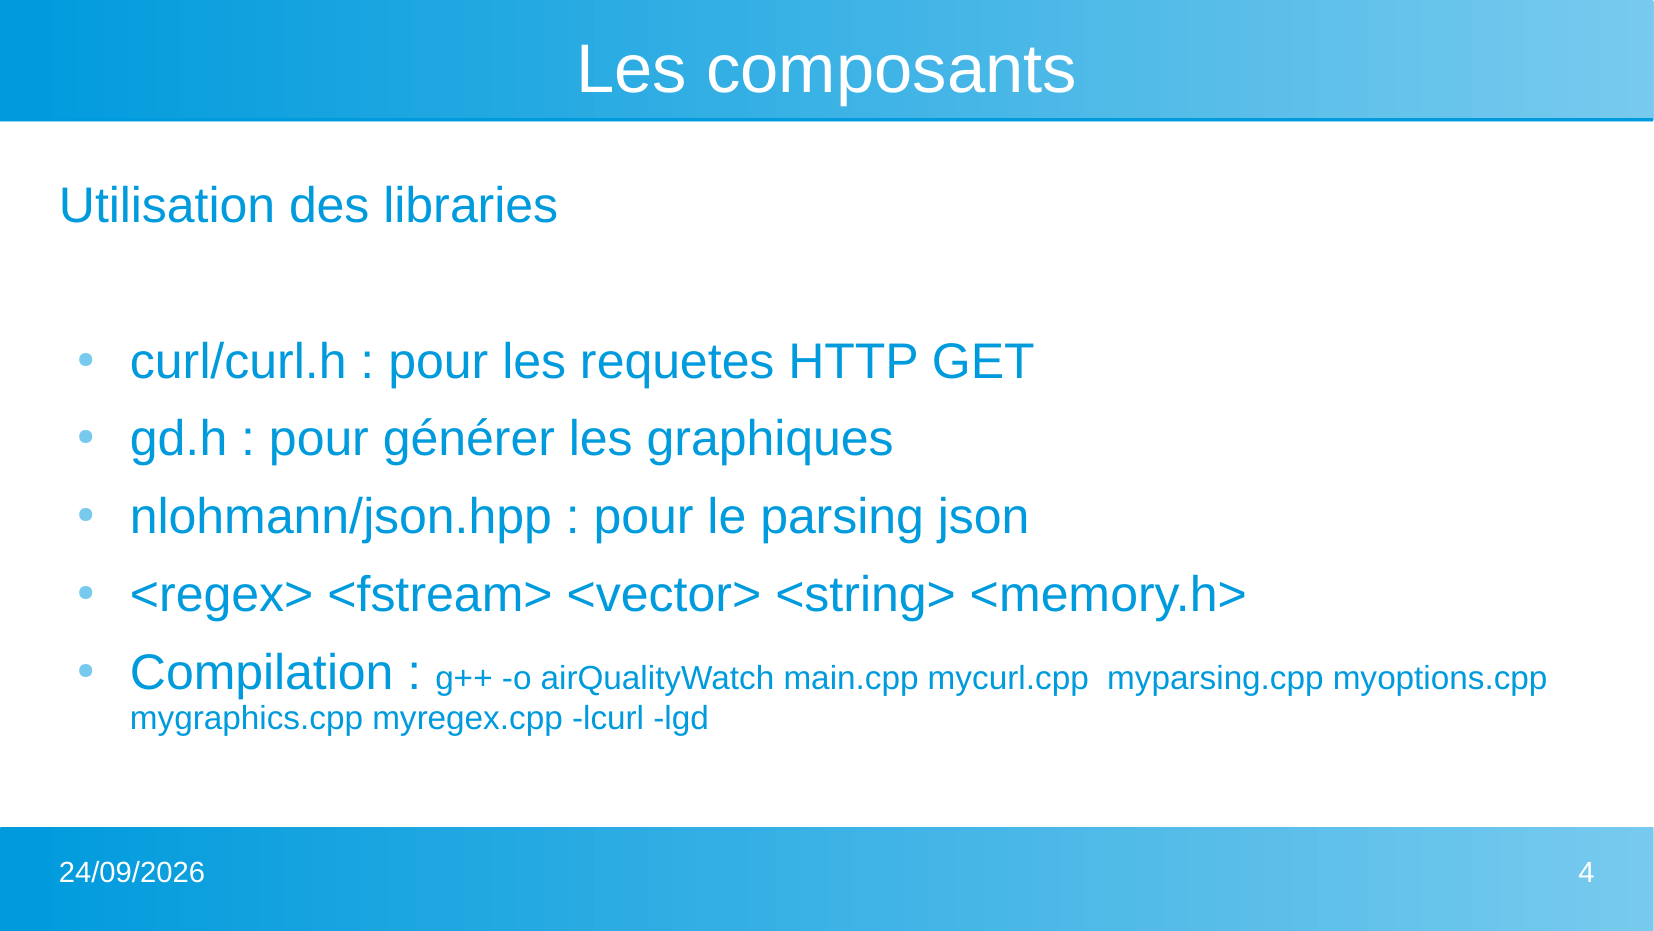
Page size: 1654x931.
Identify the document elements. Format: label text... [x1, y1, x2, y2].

list Utilisation des libraries curl/curl.h : pour les requetes HTTP GET gd.h : pour générer les graphiques nlohmann/json.hpp : pour le parsing json <regex> <fstream> <vector> <string> <memory.h> Compilation : g++ -o airQualityWatch main.cpp mycurl.cpp myparsing.cpp myoptions.cpp mygraphics.cpp myregex.cpp -lcurl -lgd [59, 177, 1595, 768]
title Les composants [59, 29, 1595, 108]
